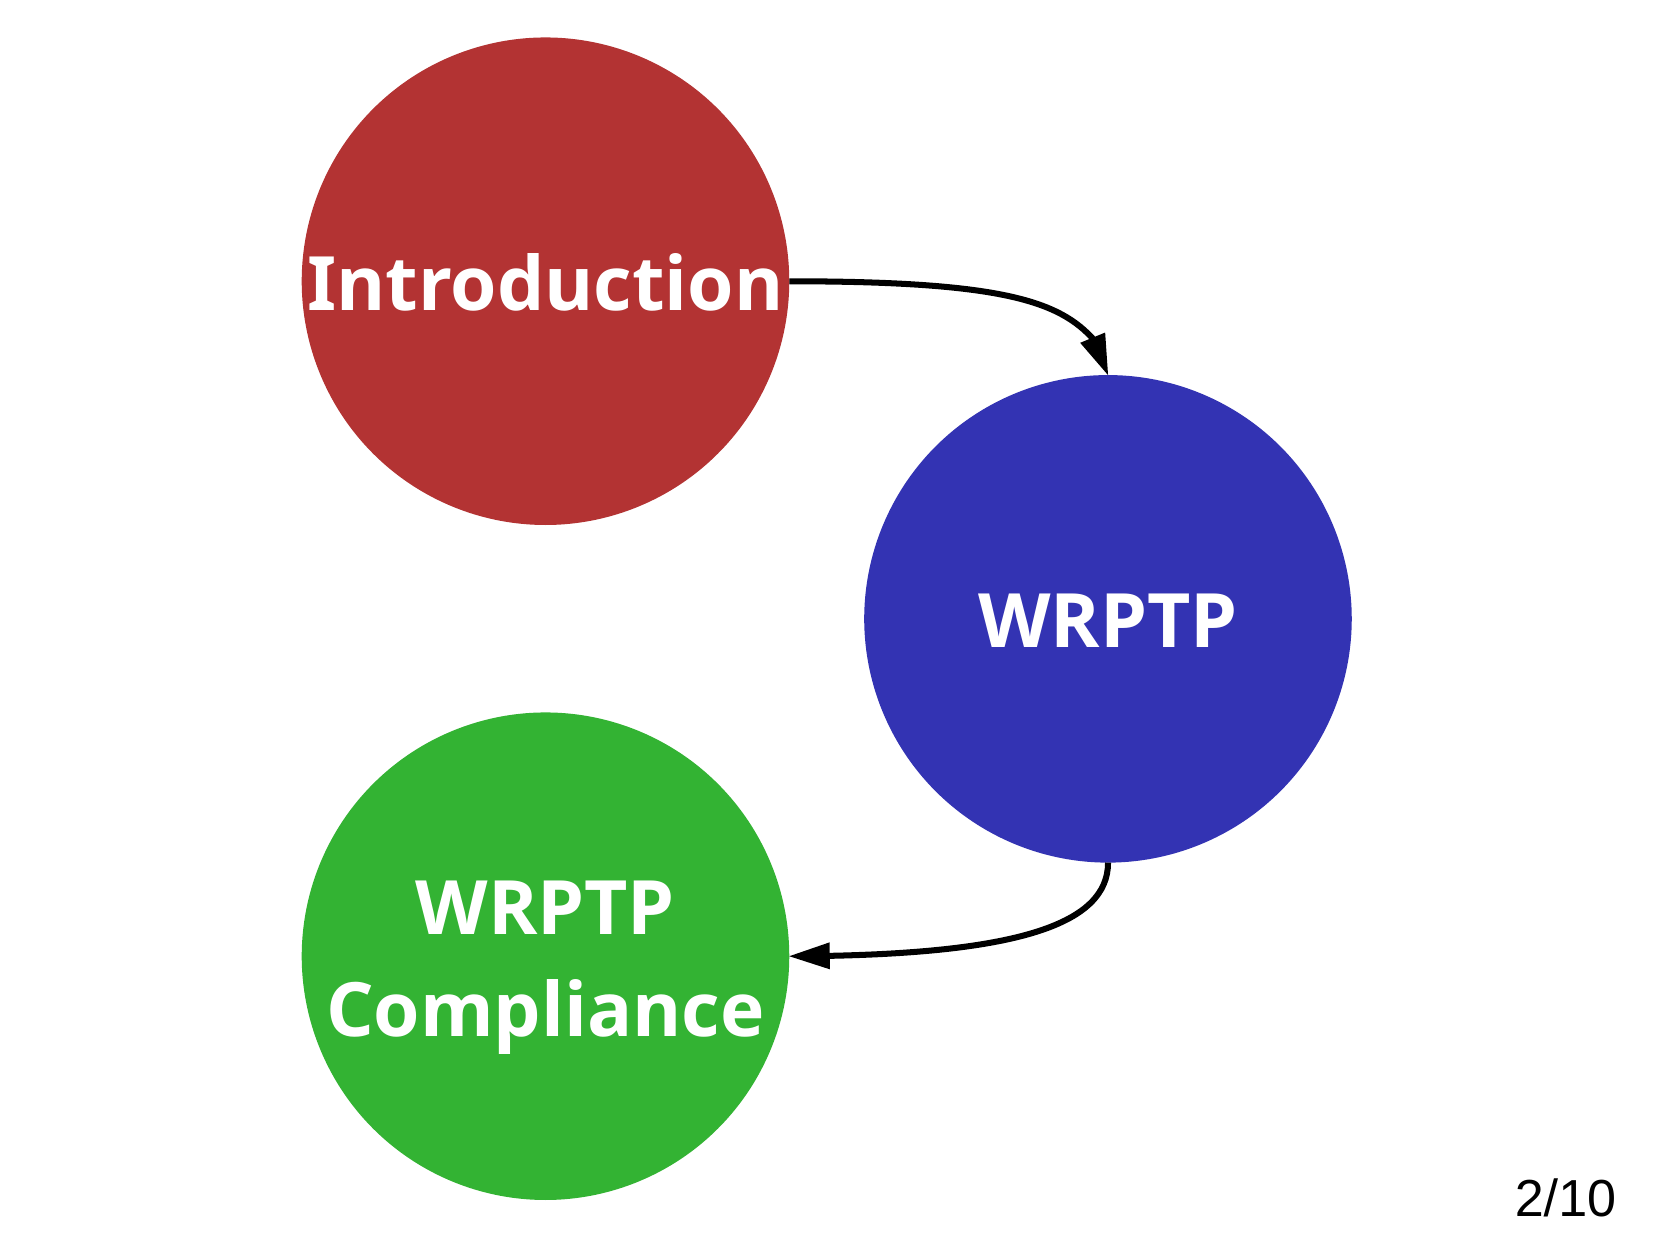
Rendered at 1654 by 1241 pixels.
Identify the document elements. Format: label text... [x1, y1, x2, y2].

text_box Introduction [301, 37, 790, 526]
text_box WRPTP Compliance [301, 712, 790, 1201]
text_box WRPTP [864, 375, 1352, 863]
text_box 2/10 [1500, 1162, 1654, 1241]
